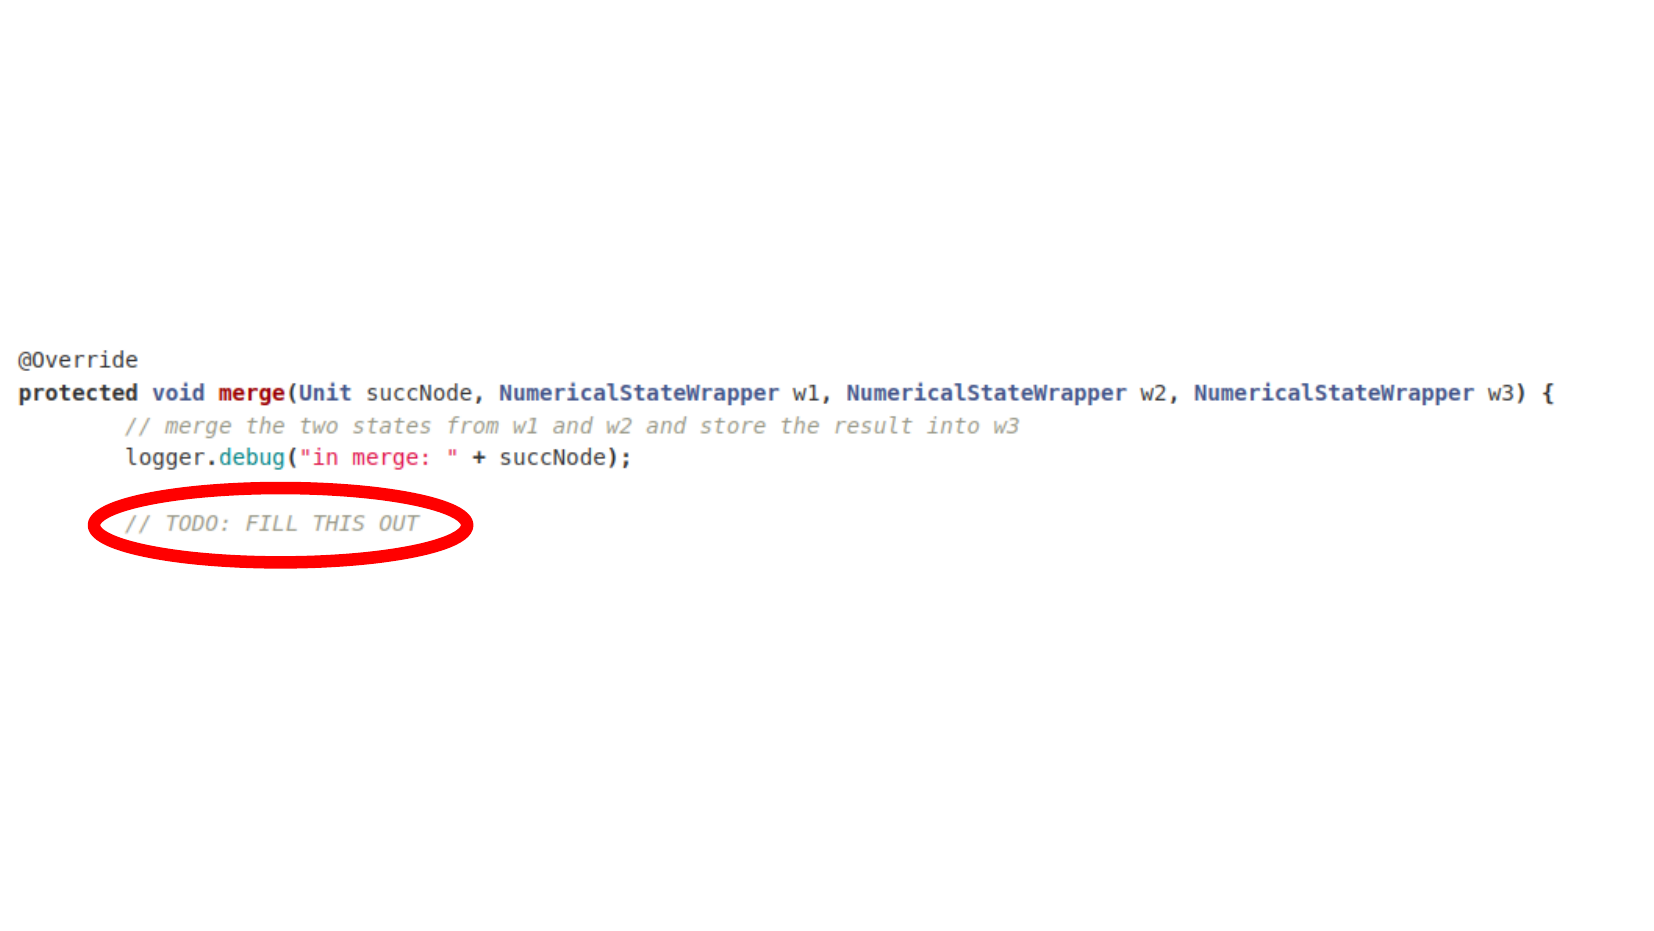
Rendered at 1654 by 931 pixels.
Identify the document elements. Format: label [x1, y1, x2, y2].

picture [0, 327, 1623, 539]
picture [101, 495, 460, 539]
